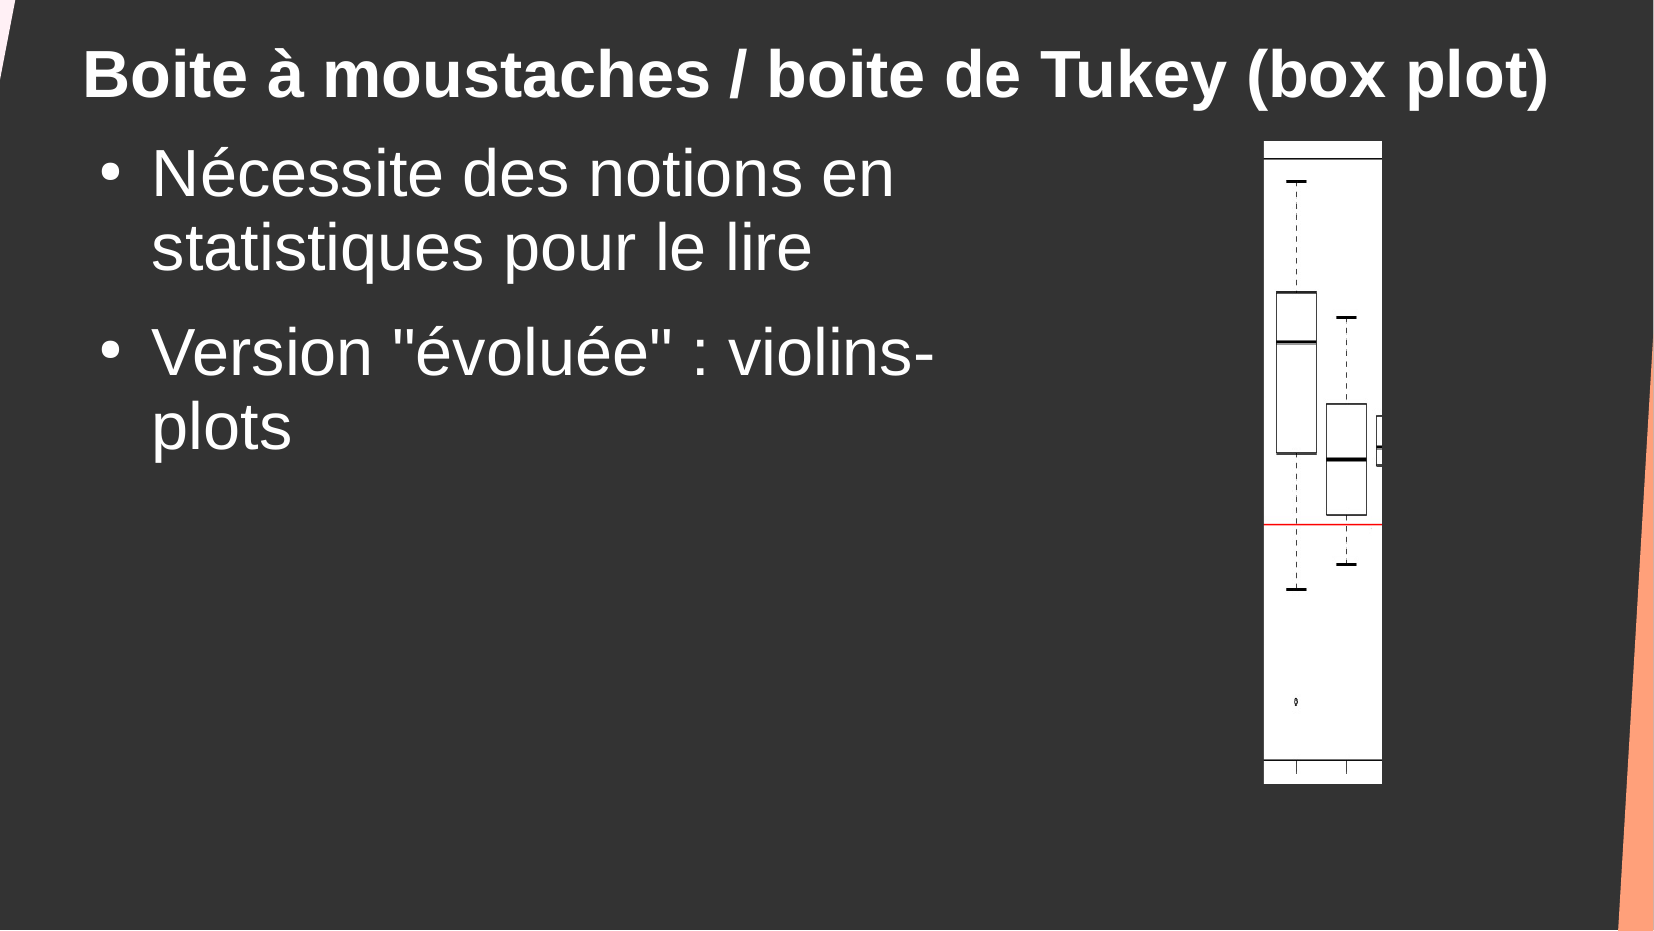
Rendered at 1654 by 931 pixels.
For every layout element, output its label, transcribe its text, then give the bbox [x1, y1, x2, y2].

text_box [0, 0, 16, 80]
picture [1263, 141, 1382, 784]
title Boite à moustaches / boite de Tukey (box plot) [82, 37, 1571, 115]
text_box [1618, 321, 1654, 931]
list Nécessite des notions en statistiques pour le lire Version "évoluée" : violins-plots [80, 135, 957, 815]
